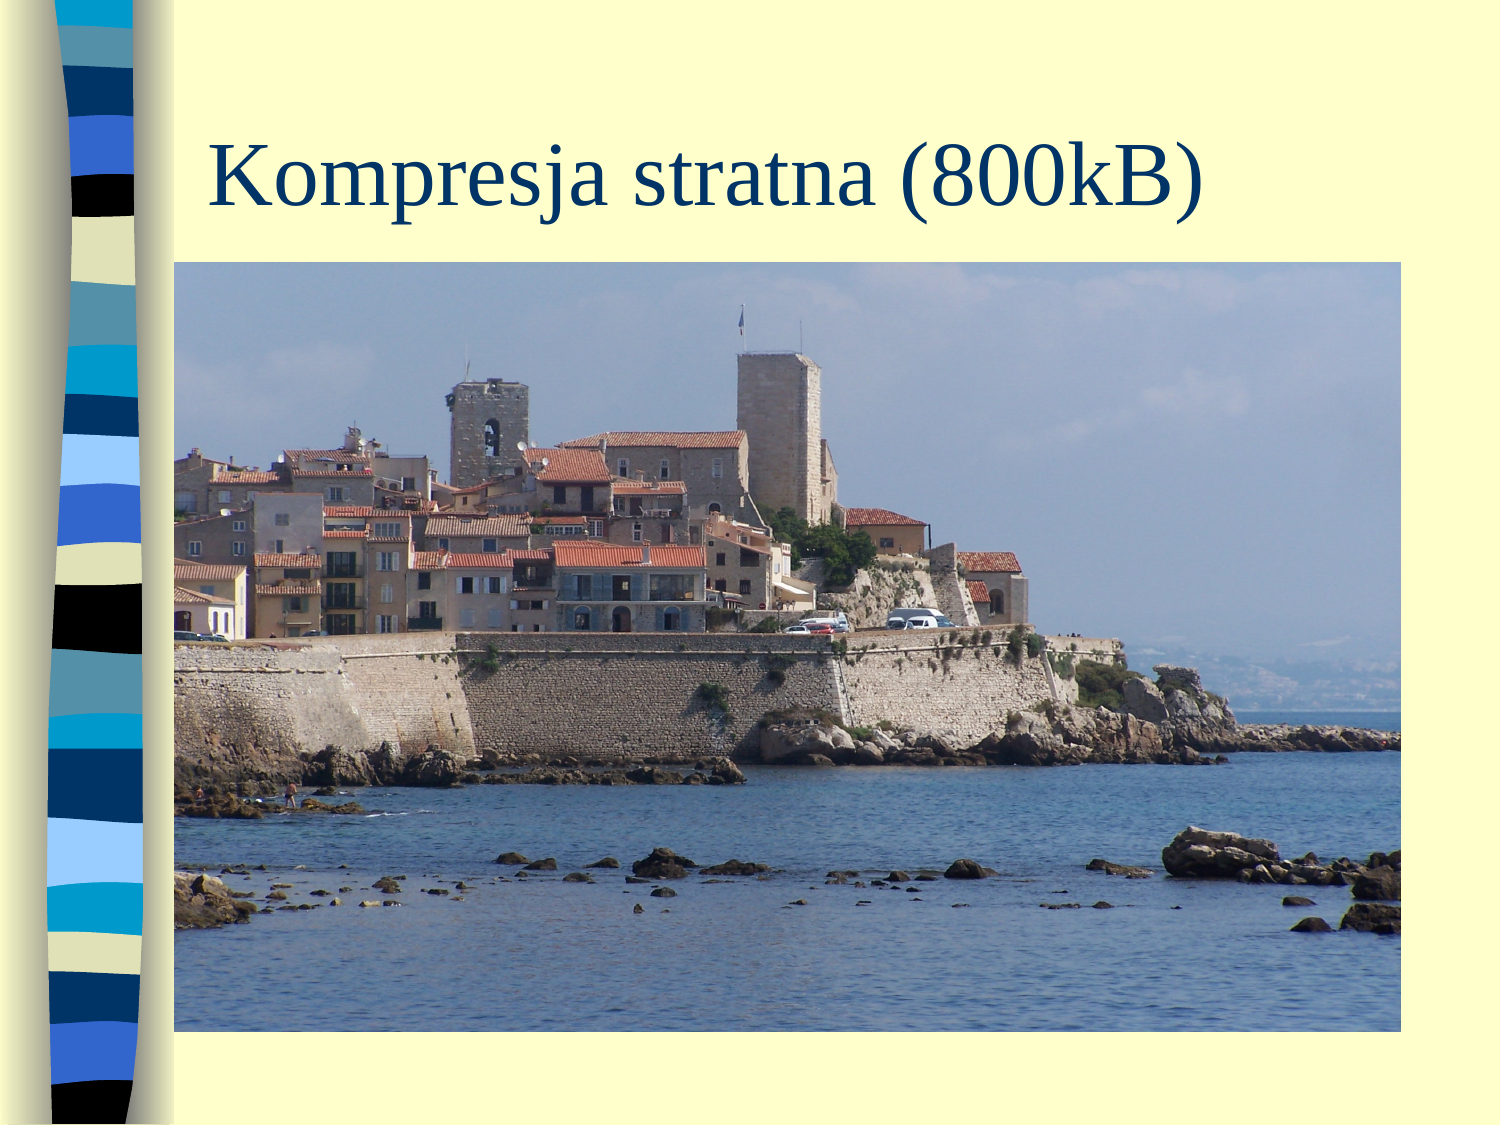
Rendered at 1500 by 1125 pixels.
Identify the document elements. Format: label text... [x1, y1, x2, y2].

title Kompresja stratna (800kB) [192, 74, 1468, 263]
list [174, 237, 1450, 913]
picture [174, 262, 1401, 1032]
